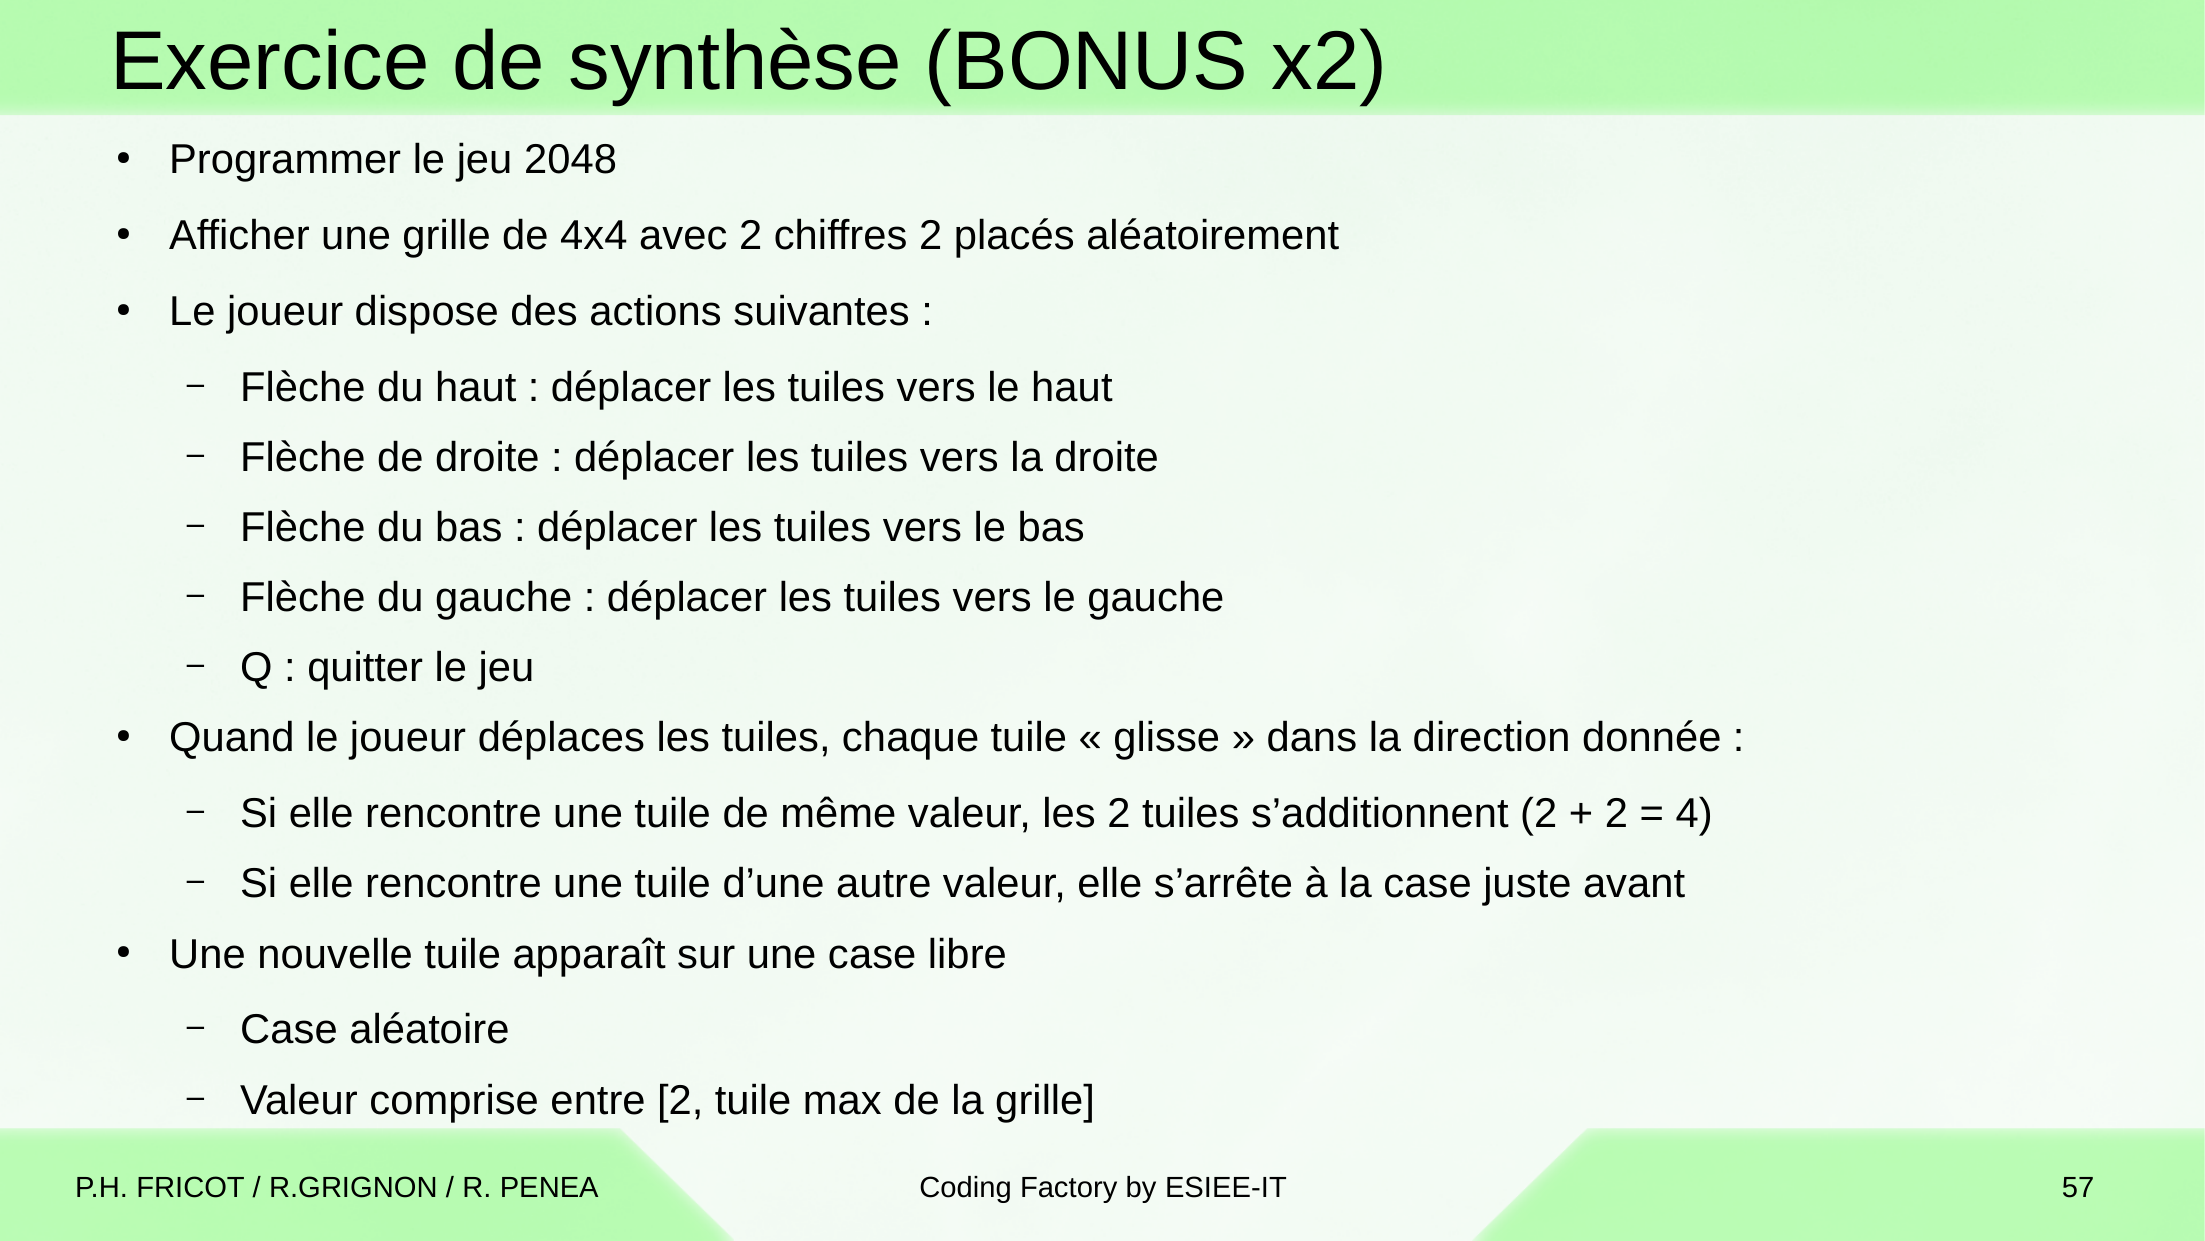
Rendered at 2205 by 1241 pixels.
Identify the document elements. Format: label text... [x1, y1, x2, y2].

title Exercice de synthèse (BONUS x2) [110, 49, 2095, 111]
list Programmer le jeu 2048 Afficher une grille de 4x4 avec 2 chiffres 2 placés aléatoirement Le joueur dispose des actions suivantes : Flèche du haut : déplacer les tuiles vers le haut Flèche de droite : déplacer les tuiles vers la droite Flèche du bas : déplacer les tuiles vers le bas Flèche du gauche : déplacer les tuiles vers le gauche Q : quitter le jeu Quand le joueur déplaces les tuiles, chaque tuile « glisse » dans la direction donnée : Si elle rencontre une tuile de même valeur, les 2 tuiles s’additionnent (2 + 2 = 4) Si elle rencontre une tuile d’une autre valeur, elle s’arrête à la case juste avant Une nouvelle tuile apparaît sur une case libre Case aléatoire Valeur comprise entre [2, tuile max de la grille] [98, 206, 2083, 1126]
picture [0, 0, 2205, 1241]
